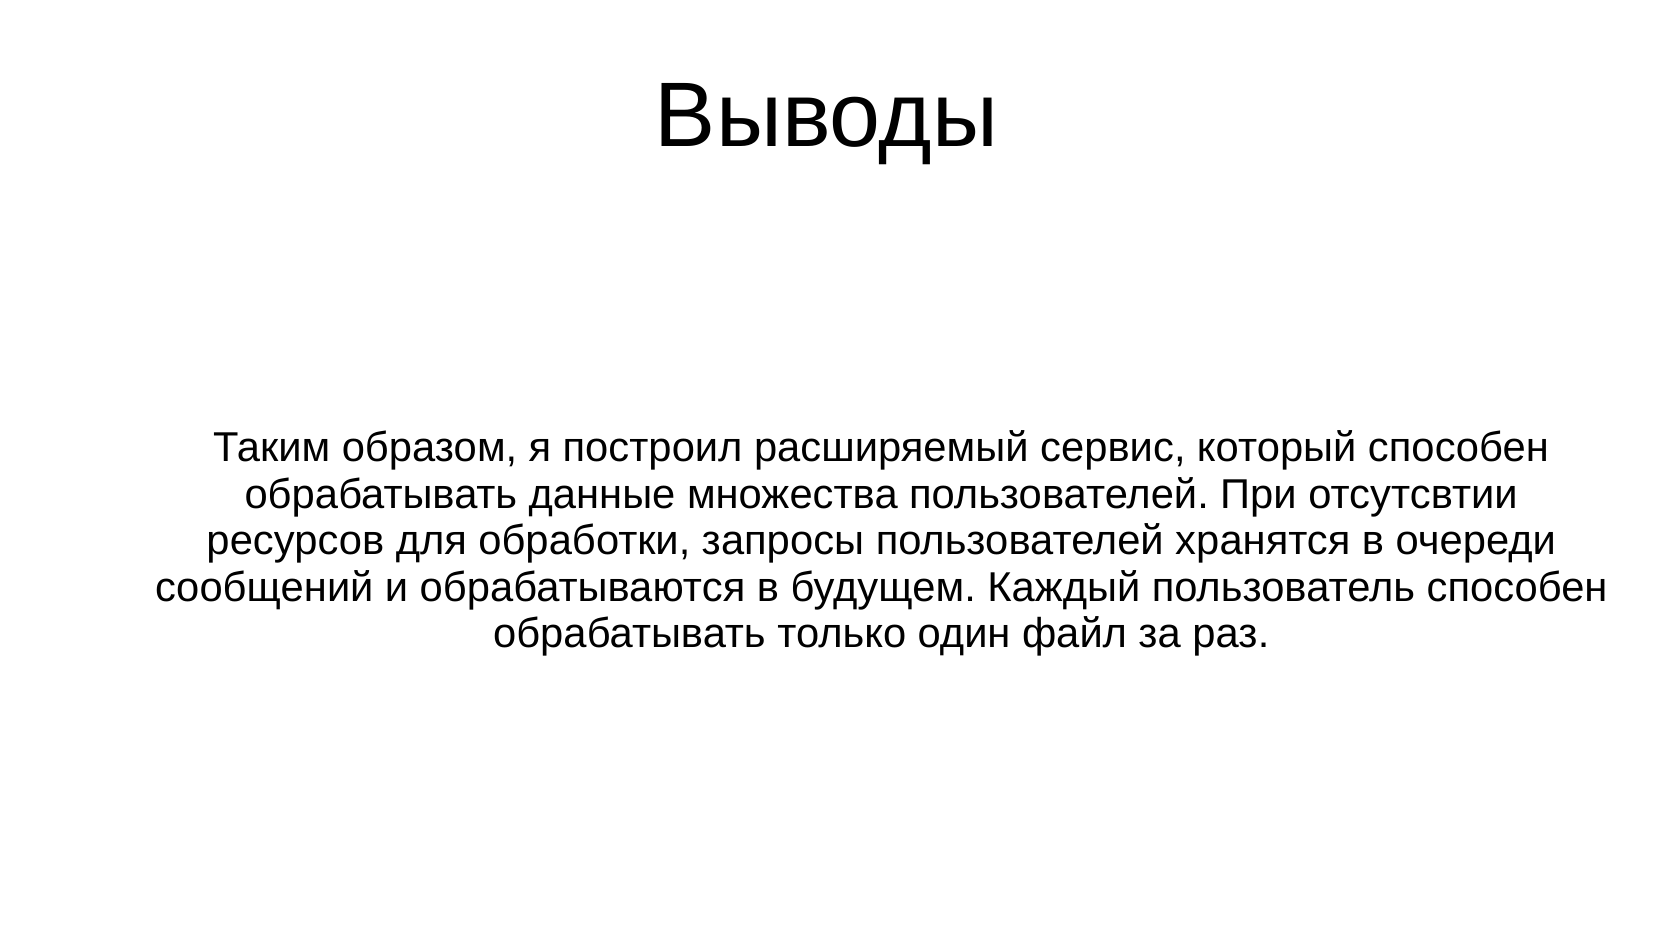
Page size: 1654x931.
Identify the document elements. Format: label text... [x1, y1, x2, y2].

title Выводы [82, 37, 1571, 193]
subtitle Таким образом, я построил расширяемый сервис, который способен обрабатывать данные множества пользователей. При отсутсвтии ресурсов для обработки, запросы пользователей хранятся в очереди сообщений и обрабатываются в будущем. Каждый пользователь способен обрабатывать только один файл за раз. [150, 180, 1613, 901]
